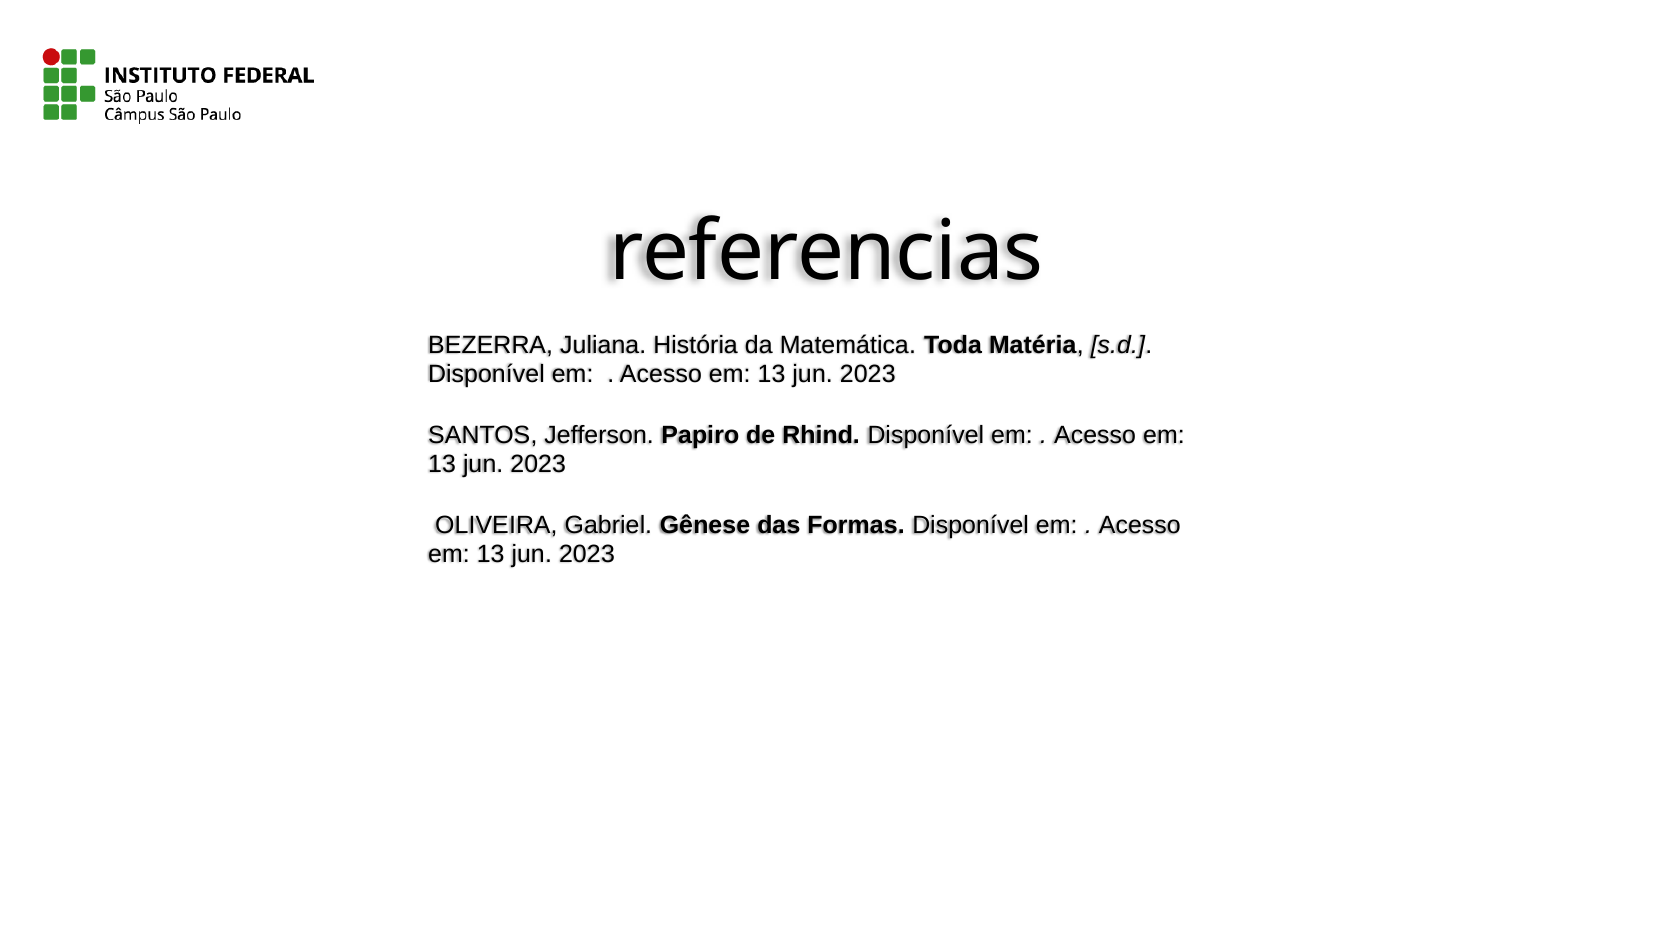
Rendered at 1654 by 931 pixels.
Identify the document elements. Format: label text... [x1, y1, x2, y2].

picture [29, 29, 325, 136]
title referencias [82, 169, 1571, 325]
text_box BEZERRA, Juliana. História da Matemática. Toda Matéria, [s.d.]. Disponível em: . Acesso em: 13 jun. 2023 SANTOS, Jefferson. Papiro de Rhind. Disponível em: . Acesso em: 13 jun. 2023 OLIVEIRA, Gabriel. Gênese das Formas. Disponível em: . Acesso em: 13 jun. 2023 [413, 323, 1211, 739]
